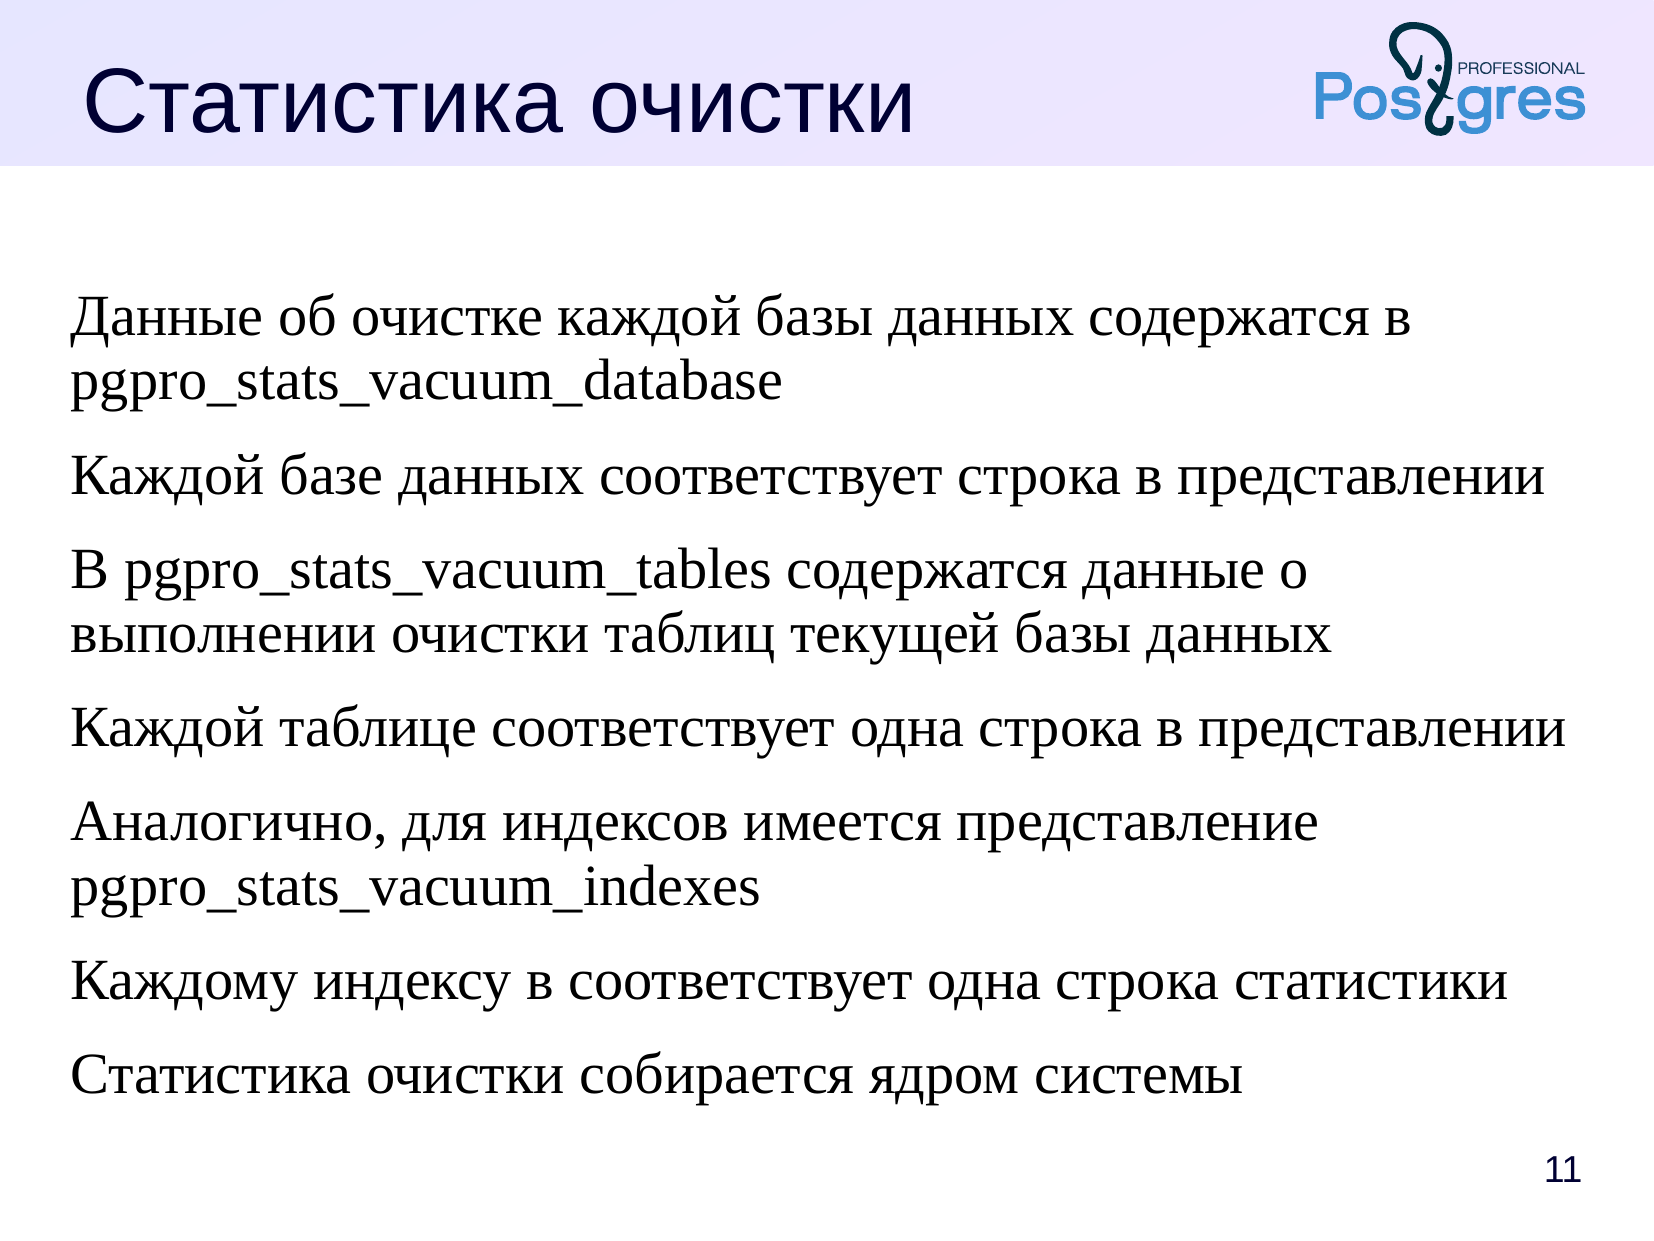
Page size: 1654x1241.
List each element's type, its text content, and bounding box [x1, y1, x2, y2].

list Данные об очистке каждой базы данных содержатся в pgpro_stats_vacuum_database Каждой базе данных соответствует строка в представлении В pgpro_stats_vacuum_tables содержатся данные о выполнении очистки таблиц текущей базы данных Каждой таблице соответствует одна строка в представлении Аналогично, для индексов имеется представление pgpro_stats_vacuum_indexes Каждому индексу в соответствует одна строка статистики Статистика очистки собирается ядром системы [70, 283, 1583, 1134]
title Статистика очистки [82, 49, 1252, 153]
